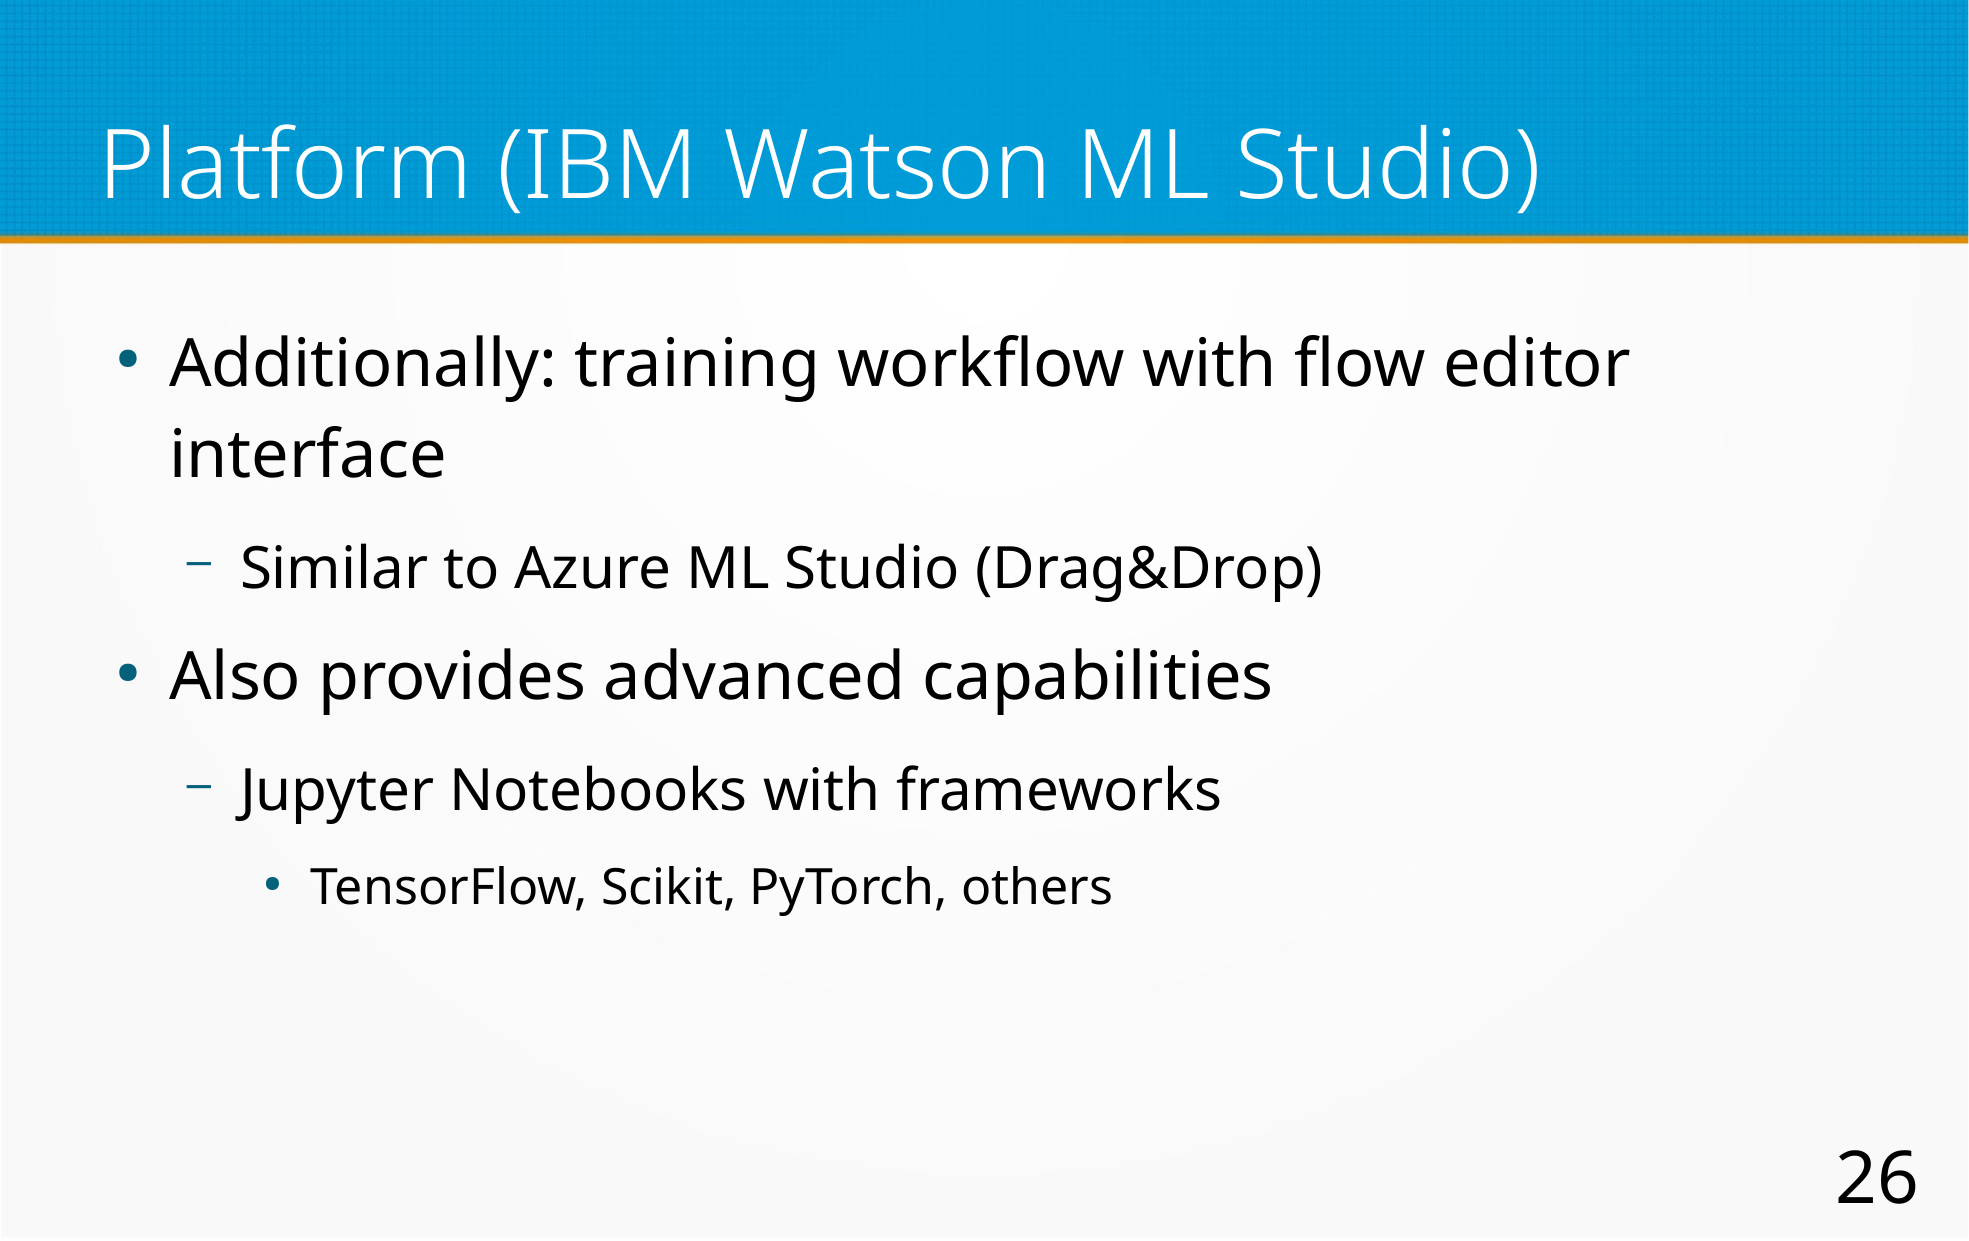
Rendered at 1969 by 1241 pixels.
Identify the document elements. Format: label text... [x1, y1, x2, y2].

text_box 26 [1830, 1127, 1966, 1224]
title Platform (IBM Watson ML Studio) [98, 19, 1870, 227]
picture [0, 233, 1969, 1241]
list Additionally: training workflow with flow editor interface Similar to Azure ML Studio (Drag&Drop) Also provides advanced capabilities Jupyter Notebooks with frameworks TensorFlow, Scikit, PyTorch, others [98, 315, 1861, 1081]
